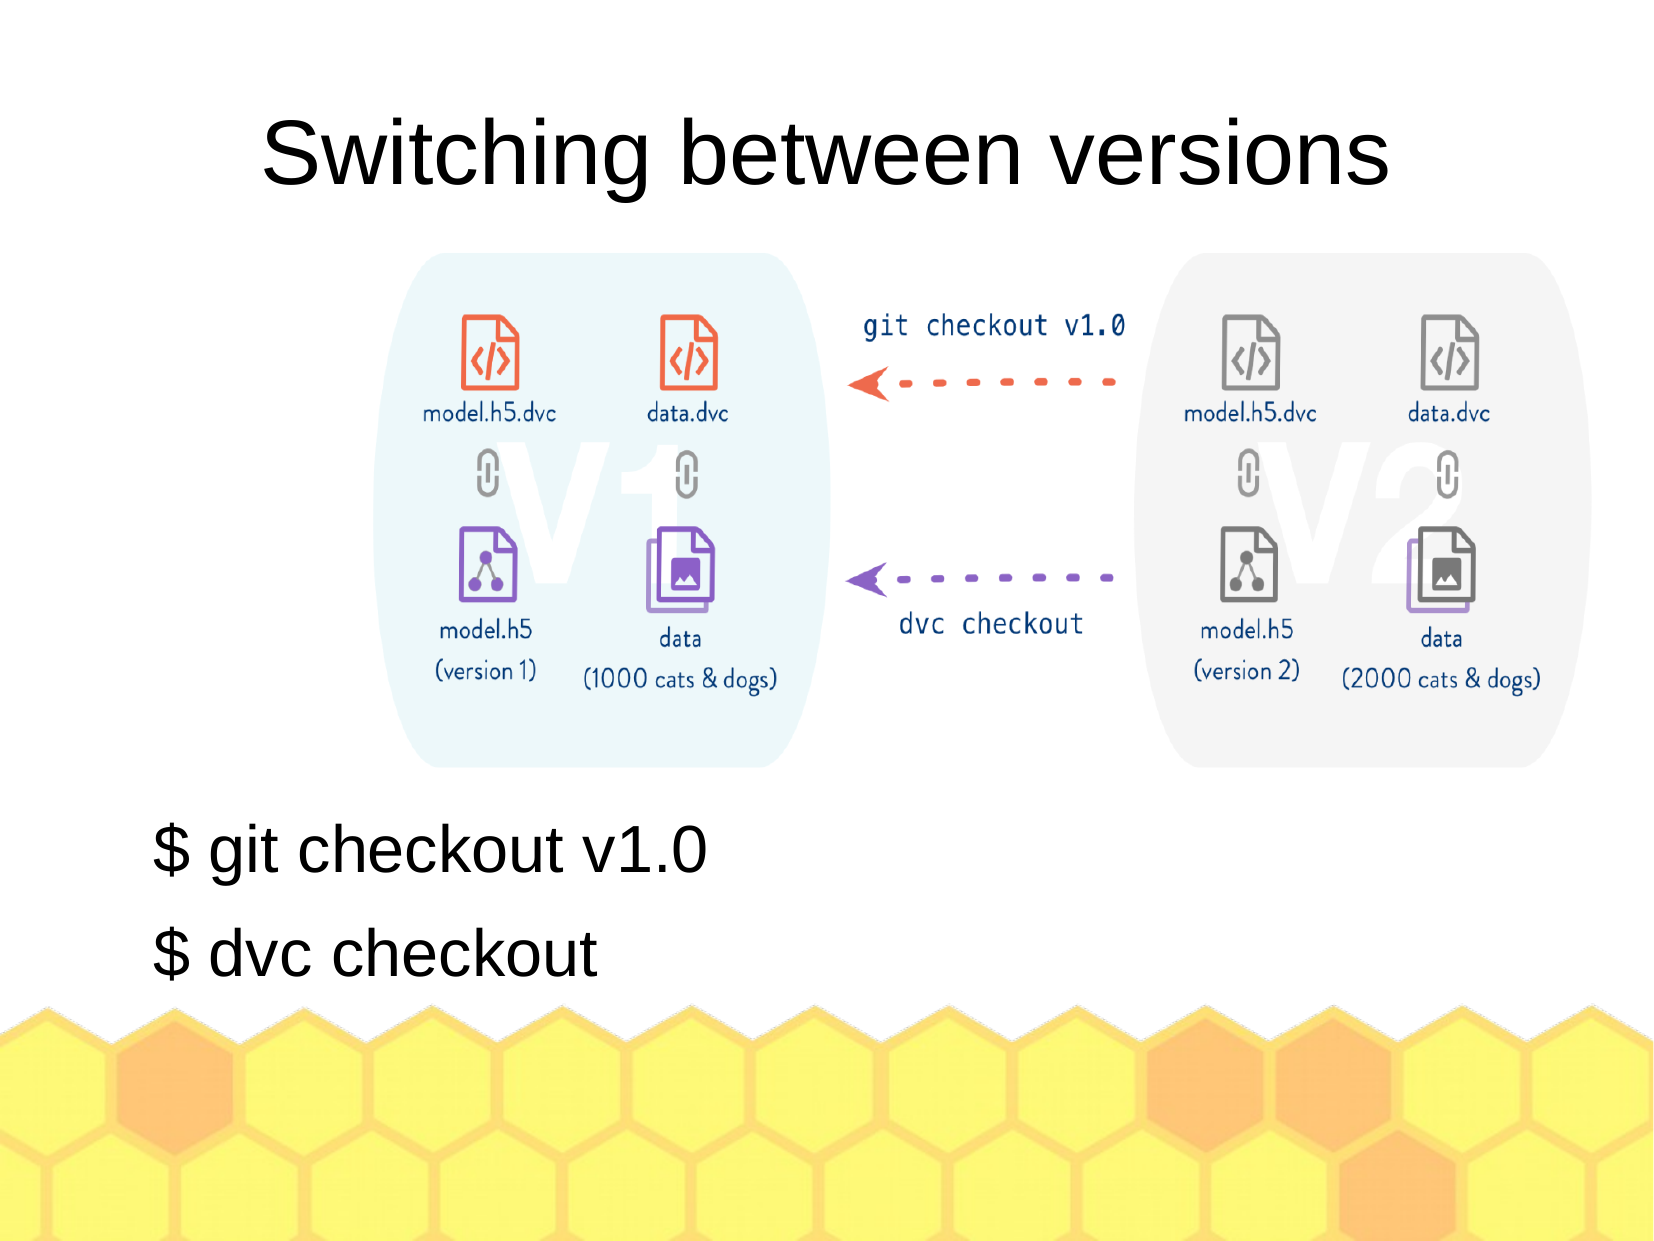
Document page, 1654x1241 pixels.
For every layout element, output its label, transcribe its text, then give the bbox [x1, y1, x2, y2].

picture [0, 1001, 1654, 1241]
list $ git checkout v1.0 $ dvc checkout [82, 290, 1571, 1010]
title Switching between versions [82, 49, 1571, 257]
picture [355, 237, 1607, 782]
